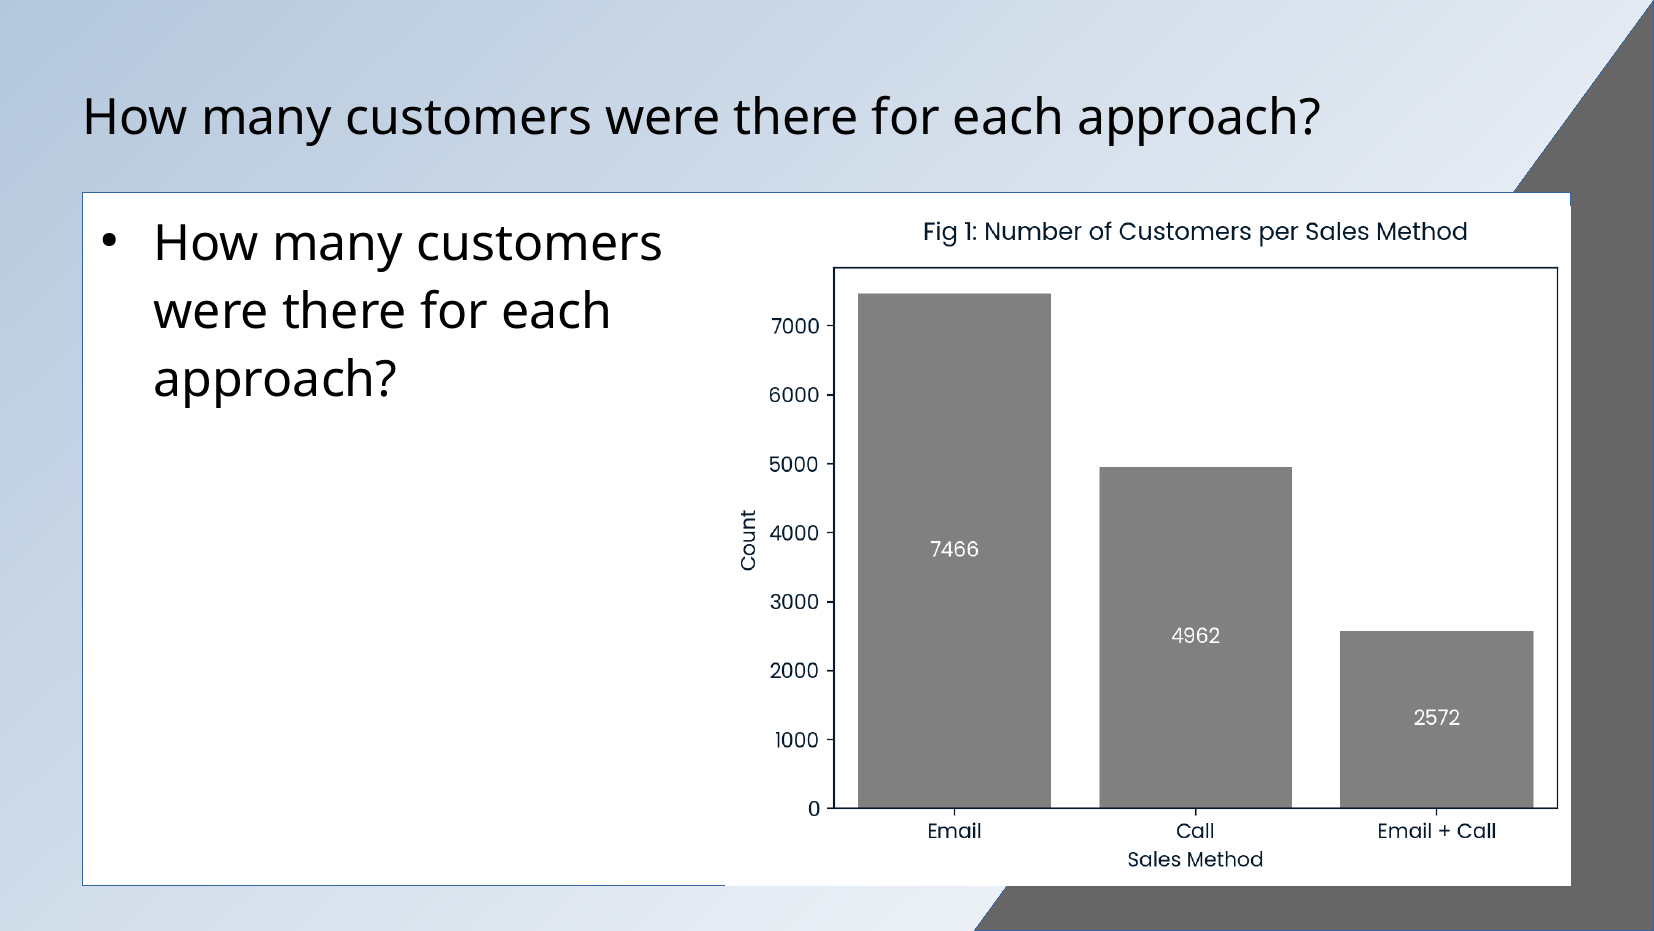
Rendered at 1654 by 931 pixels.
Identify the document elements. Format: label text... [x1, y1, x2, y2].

list How many customers were there for each approach? [82, 206, 709, 747]
title How many customers were there for each approach? [82, 37, 1571, 192]
picture [725, 206, 1571, 886]
text_box [82, 0, 1654, 931]
